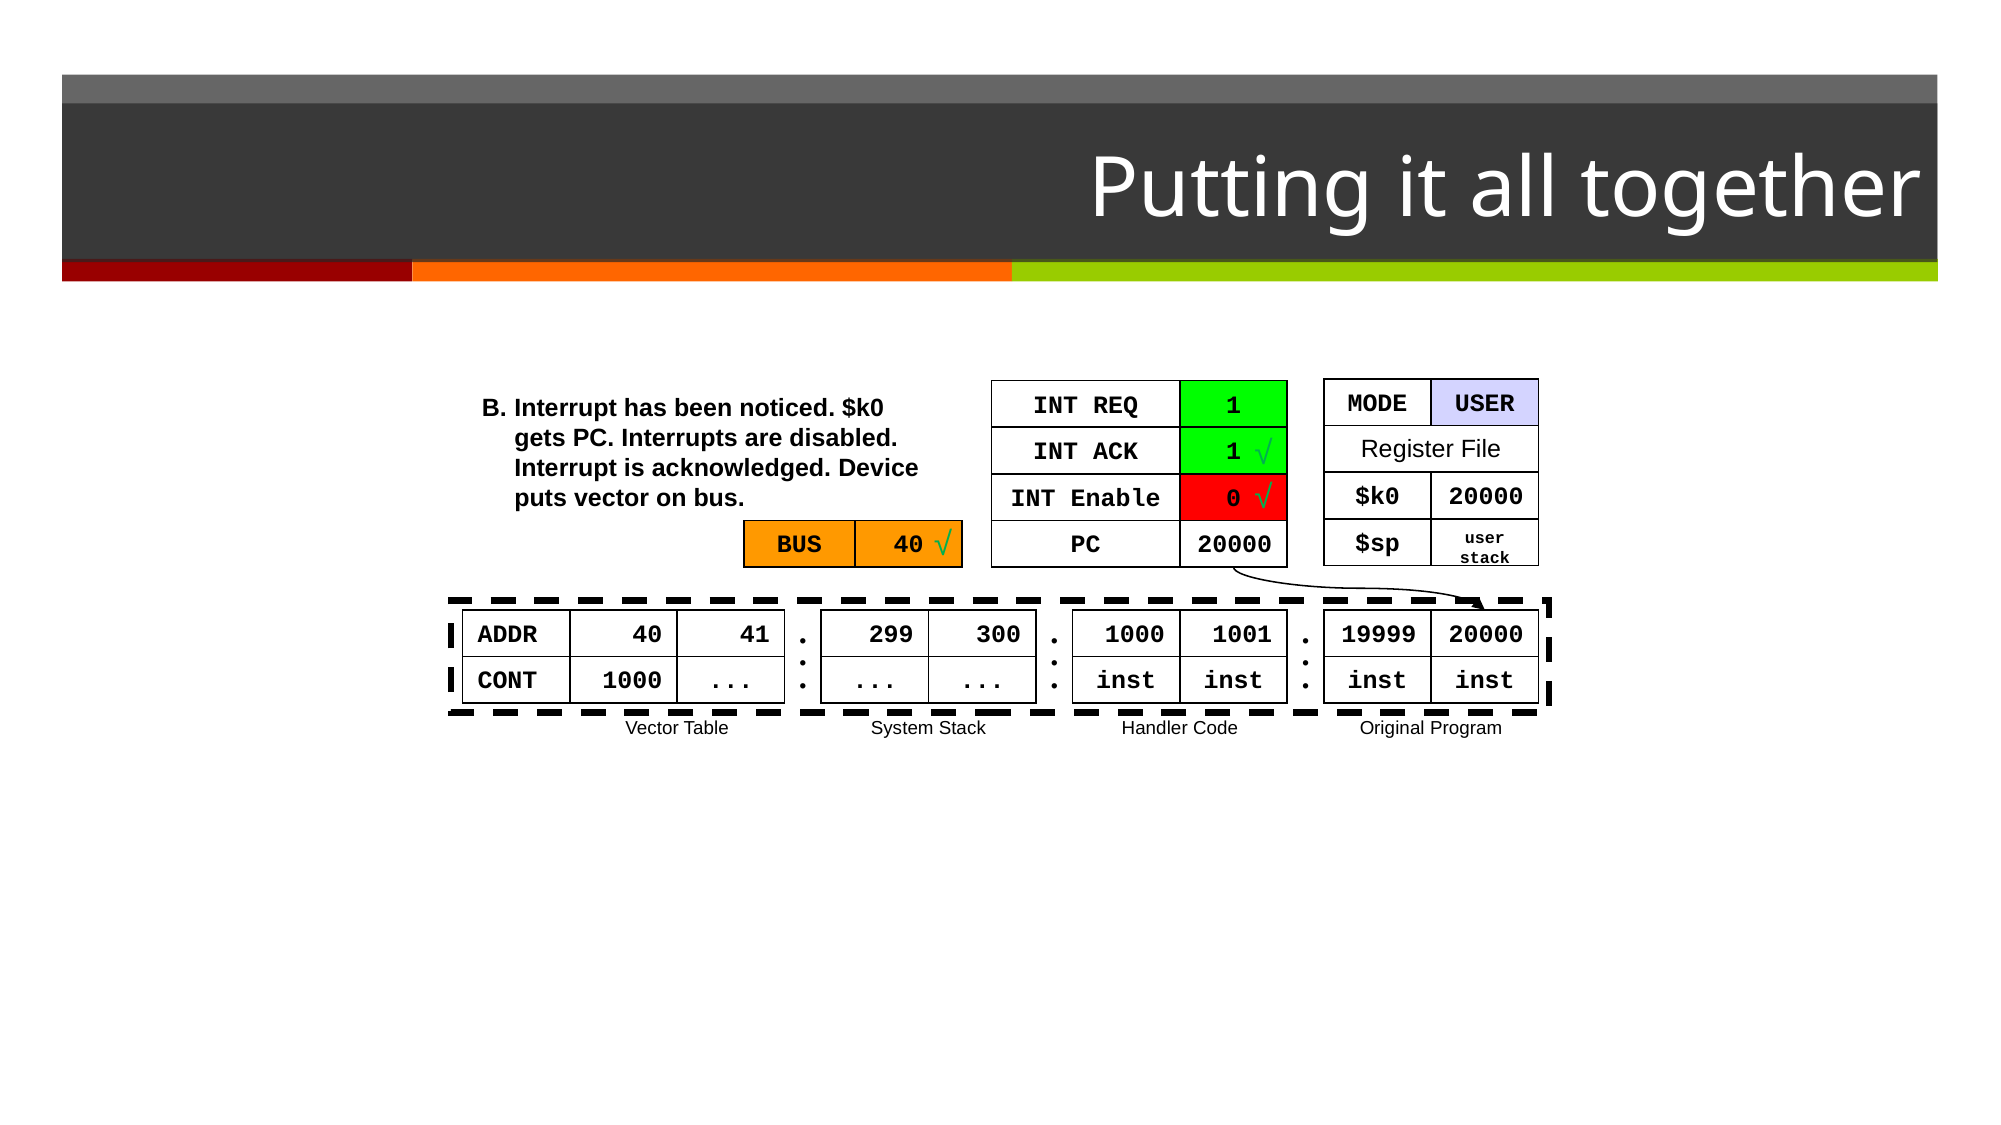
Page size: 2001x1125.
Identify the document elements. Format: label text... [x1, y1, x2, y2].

text_box • • • [1287, 620, 1323, 704]
text_box INT ACK [991, 428, 1179, 474]
text_box System Stack [856, 708, 1001, 746]
text_box $k0 [1323, 473, 1431, 519]
text_box user stack [1431, 519, 1539, 566]
text_box 300 [928, 609, 1036, 657]
text_box Interrupt has been noticed. $k0 gets PC. Interrupts are disabled. Interrupt is acknowledged. Device puts vector on bus. [533, 384, 952, 558]
text_box • • • [784, 620, 821, 704]
text_box Vector Table [610, 708, 744, 746]
text_box INT Enable [991, 474, 1179, 521]
text_box √ [1239, 424, 1289, 480]
text_box ... [677, 657, 784, 704]
text_box 1000 [570, 657, 677, 704]
text_box CONT [462, 657, 570, 704]
text_box 40 [854, 520, 919, 568]
text_box 299 [821, 609, 928, 657]
text_box 20000 [1179, 521, 1288, 568]
text_box ... [928, 657, 1035, 704]
text_box inst [1179, 657, 1287, 704]
text_box 40 [913, 538, 918, 550]
text_box • • • [1035, 620, 1072, 704]
text_box inst [1072, 657, 1179, 704]
text_box 1 [1179, 380, 1288, 428]
text_box ADDR [462, 609, 570, 657]
text_box B. [467, 384, 533, 558]
text_box 1001 [1179, 609, 1288, 657]
text_box 1000 [1072, 609, 1179, 657]
text_box 41 [677, 609, 785, 657]
text_box PC [991, 521, 1179, 568]
text_box 0 [1179, 474, 1239, 521]
text_box Register File [1323, 426, 1539, 473]
text_box $sp [1323, 519, 1431, 566]
text_box Handler Code [1106, 708, 1253, 746]
text_box Original Program [1345, 708, 1517, 746]
text_box √ [919, 514, 968, 570]
text_box 20000 [1431, 473, 1539, 519]
text_box USER [1431, 378, 1539, 426]
text_box ... [821, 657, 928, 704]
text_box BUS [744, 520, 854, 568]
text_box inst [1431, 657, 1539, 704]
text_box MODE [1323, 378, 1431, 426]
text_box inst [1323, 657, 1431, 704]
title Putting it all together [62, 103, 1938, 263]
text_box 40 [570, 609, 677, 657]
text_box √ [1239, 480, 1289, 523]
text_box 1 [1179, 428, 1239, 474]
text_box 20000 [1431, 609, 1539, 657]
text_box 0 [1231, 492, 1236, 504]
text_box 19999 [1323, 609, 1431, 657]
text_box INT REQ [991, 380, 1179, 428]
